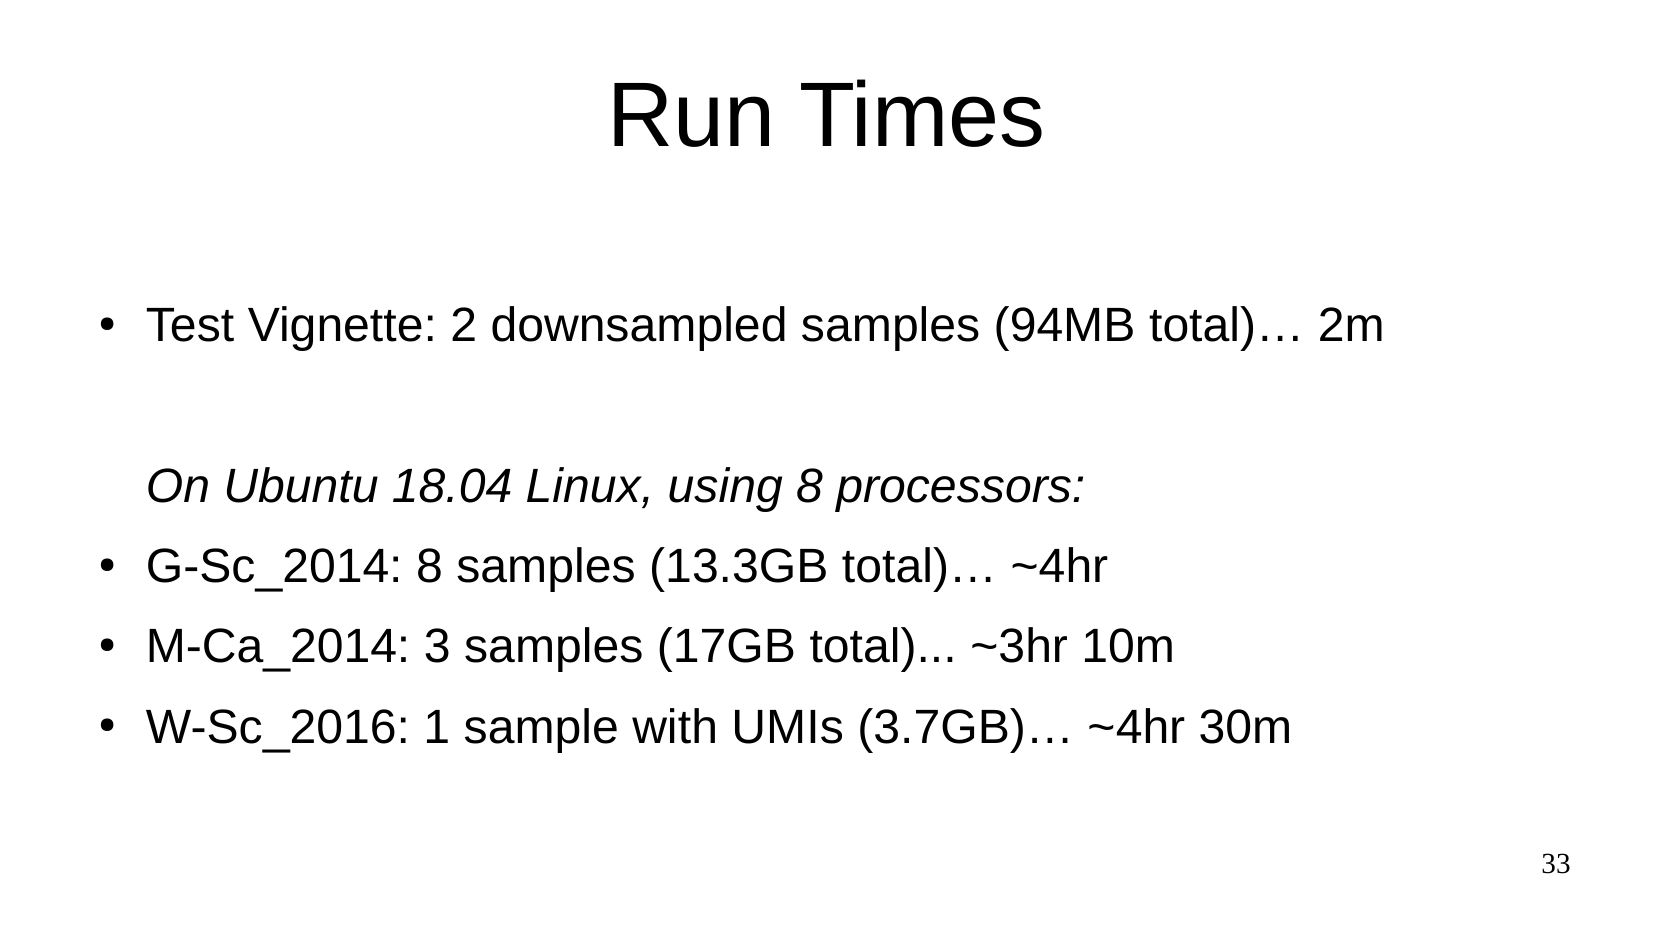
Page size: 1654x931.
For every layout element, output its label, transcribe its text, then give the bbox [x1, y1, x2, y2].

title Run Times [82, 37, 1571, 193]
list Test Vignette: 2 downsampled samples (94MB total)… 2m On Ubuntu 18.04 Linux, using 8 processors: G-Sc_2014: 8 samples (13.3GB total)… ~4hr M-Ca_2014: 3 samples (17GB total)... ~3hr 10m W-Sc_2016: 1 sample with UMIs (3.7GB)… ~4hr 30m [82, 217, 1571, 758]
